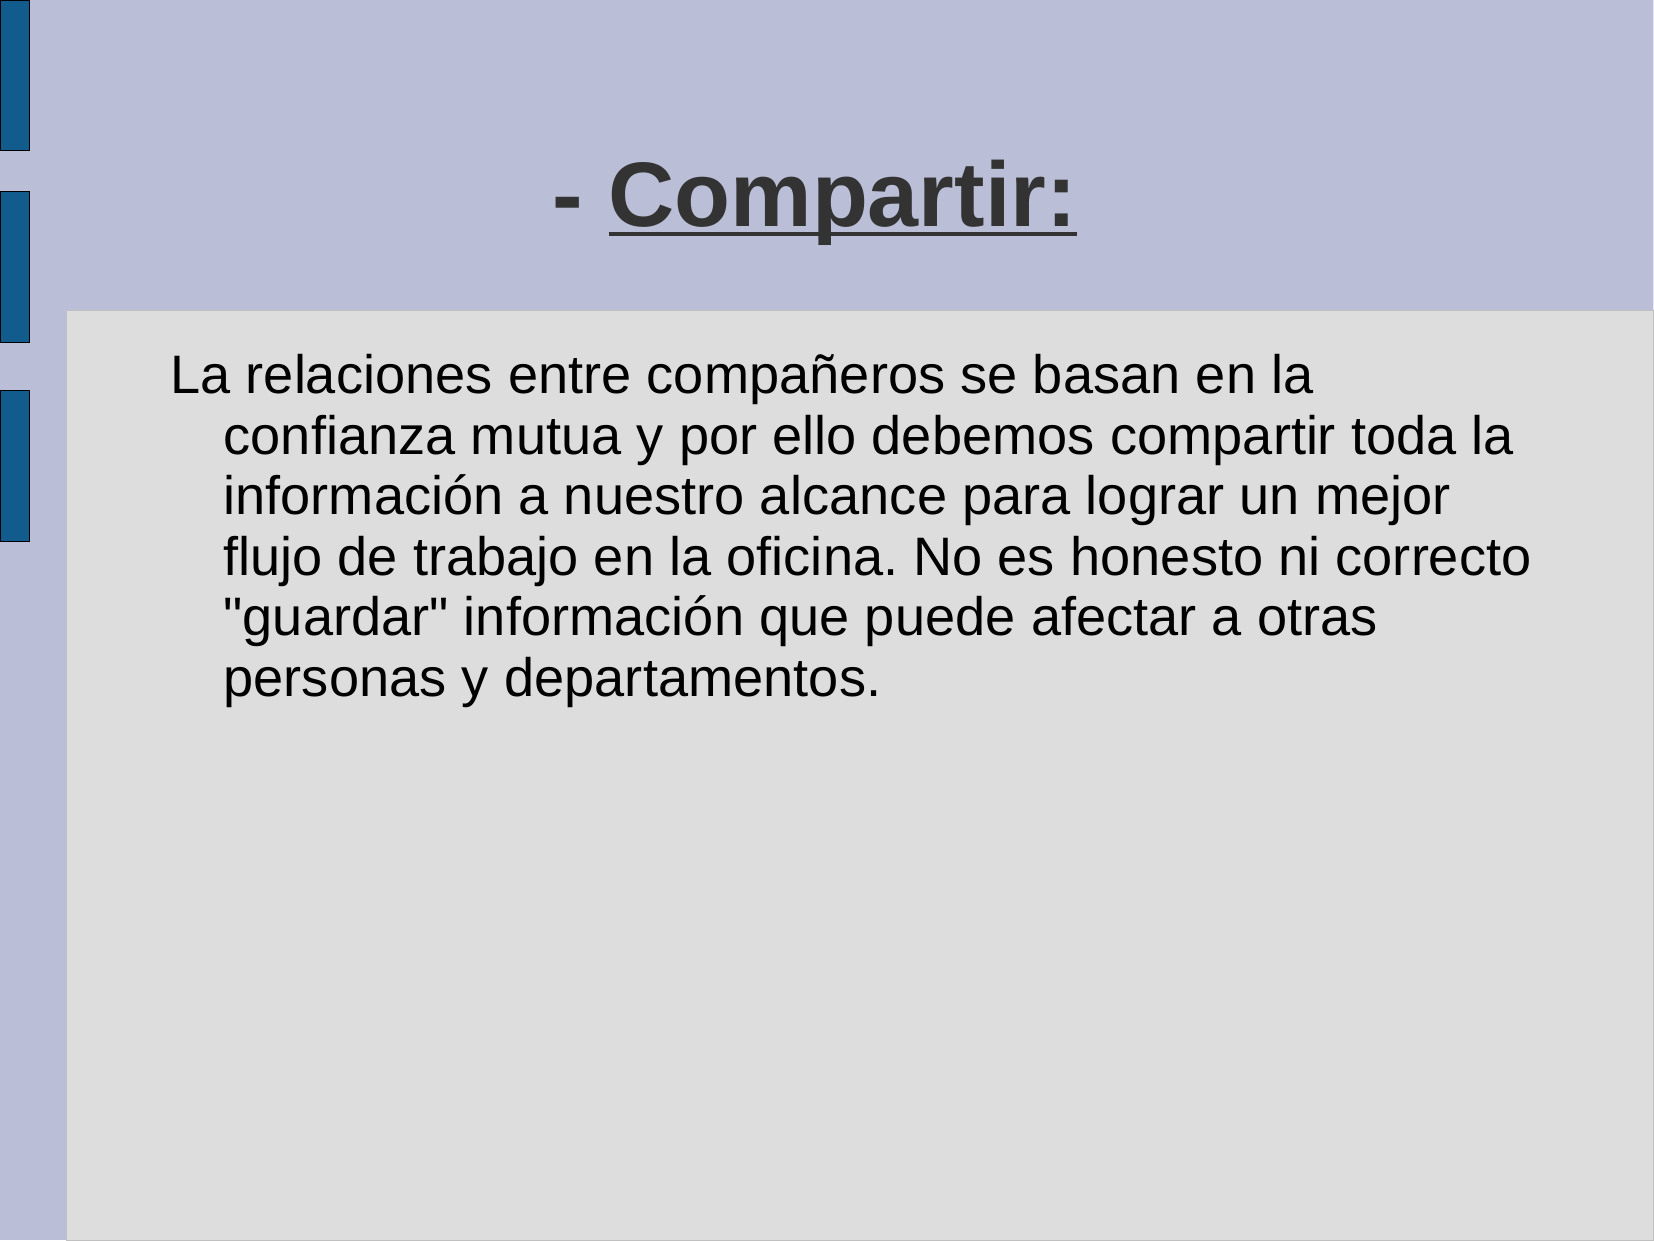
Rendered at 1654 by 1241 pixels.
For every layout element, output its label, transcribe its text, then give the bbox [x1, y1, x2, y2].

list La relaciones entre compañeros se basan en la confianza mutua y por ello debemos compartir toda la información a nuestro alcance para lograr un mejor flujo de trabajo en la oficina. No es honesto ni correcto "guardar" información que puede afectar a otras personas y departamentos. [152, 344, 1534, 1127]
title - Compartir: [121, 91, 1534, 299]
